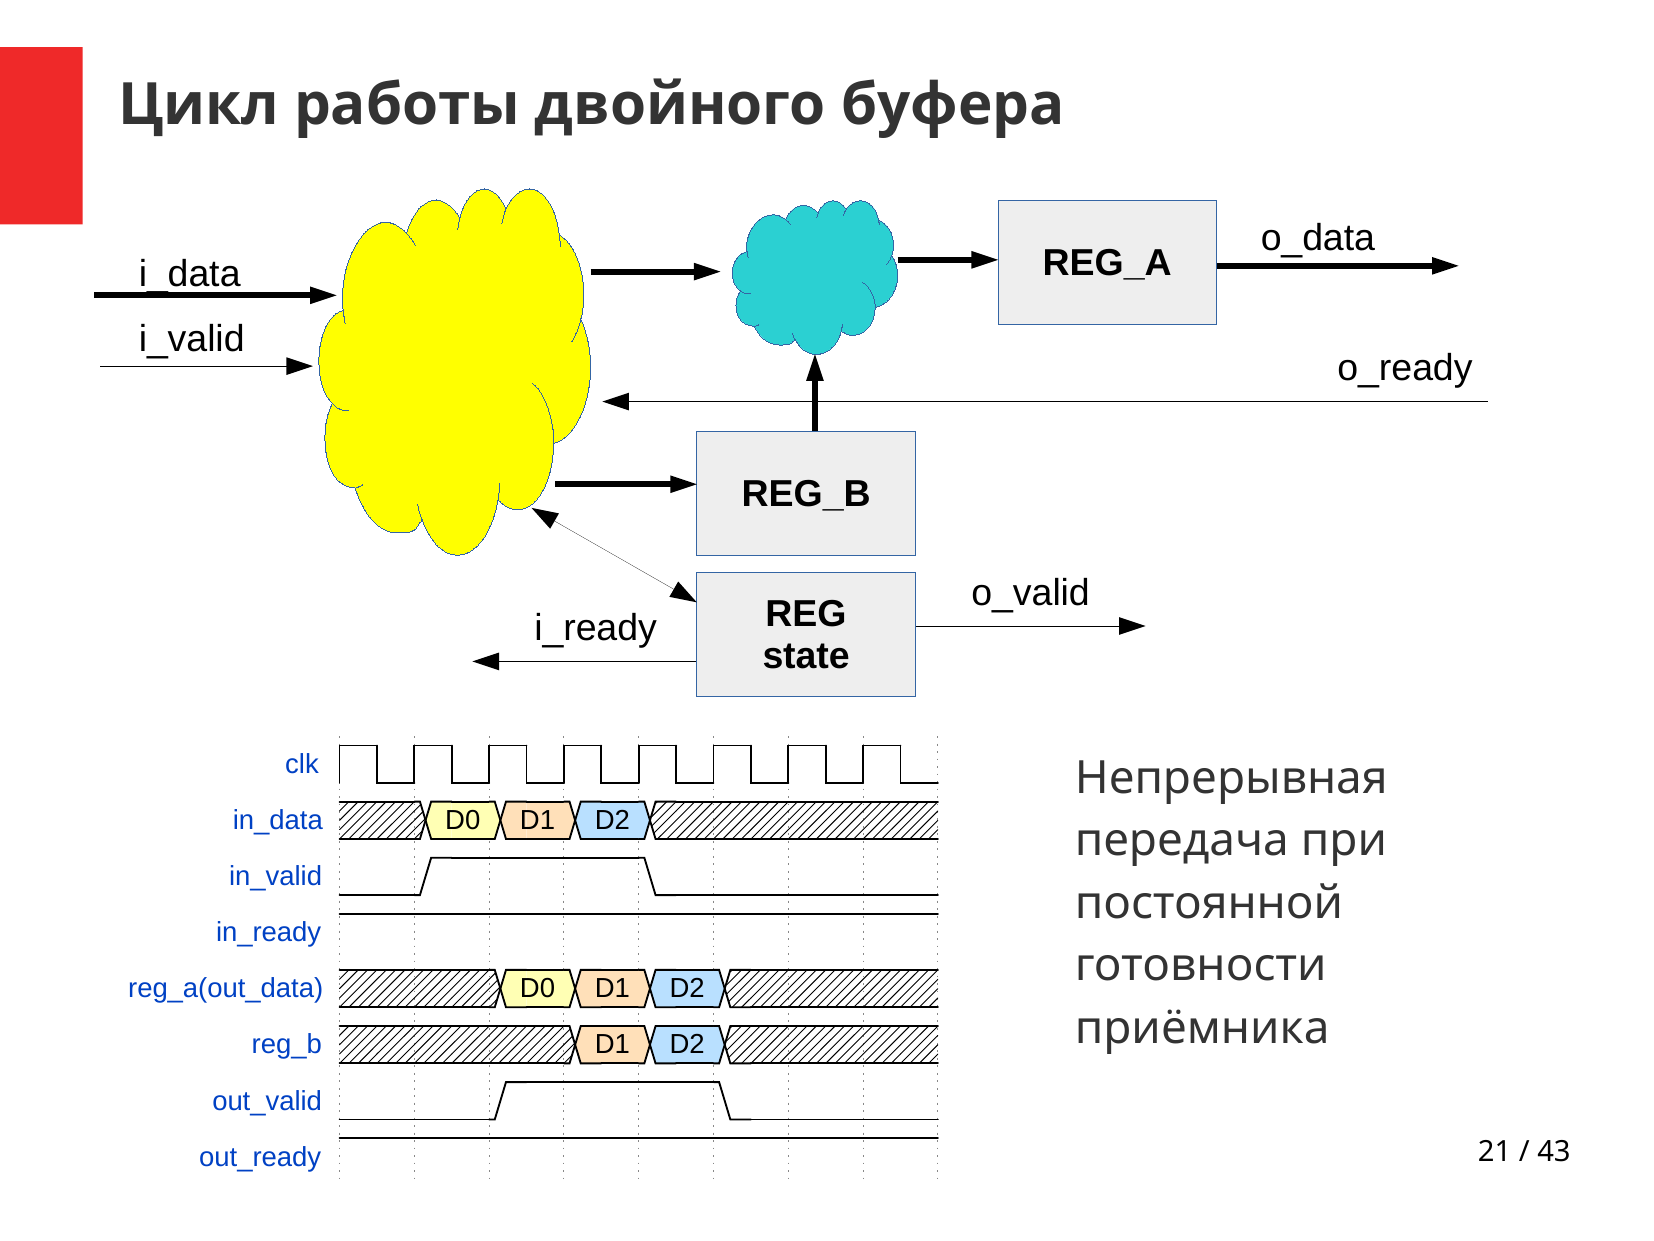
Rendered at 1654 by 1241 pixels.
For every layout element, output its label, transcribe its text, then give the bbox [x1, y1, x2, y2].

text_box REG_A [998, 200, 1217, 325]
picture [76, 735, 975, 1184]
text_box [318, 188, 591, 556]
text_box i_ready [519, 598, 686, 697]
text_box i_valid [124, 309, 272, 369]
text_box i_data [124, 244, 266, 301]
text_box [732, 200, 898, 355]
text_box o_data [1246, 209, 1441, 278]
list Непрерывная передача при постоянной готовности приёмника [1003, 744, 1571, 1182]
text_box o_valid [956, 563, 1140, 662]
title Цикл работы двойного буфера [118, 22, 1571, 181]
text_box o_ready [1322, 339, 1489, 438]
text_box REG_B [696, 431, 916, 556]
text_box REG state [696, 572, 916, 697]
